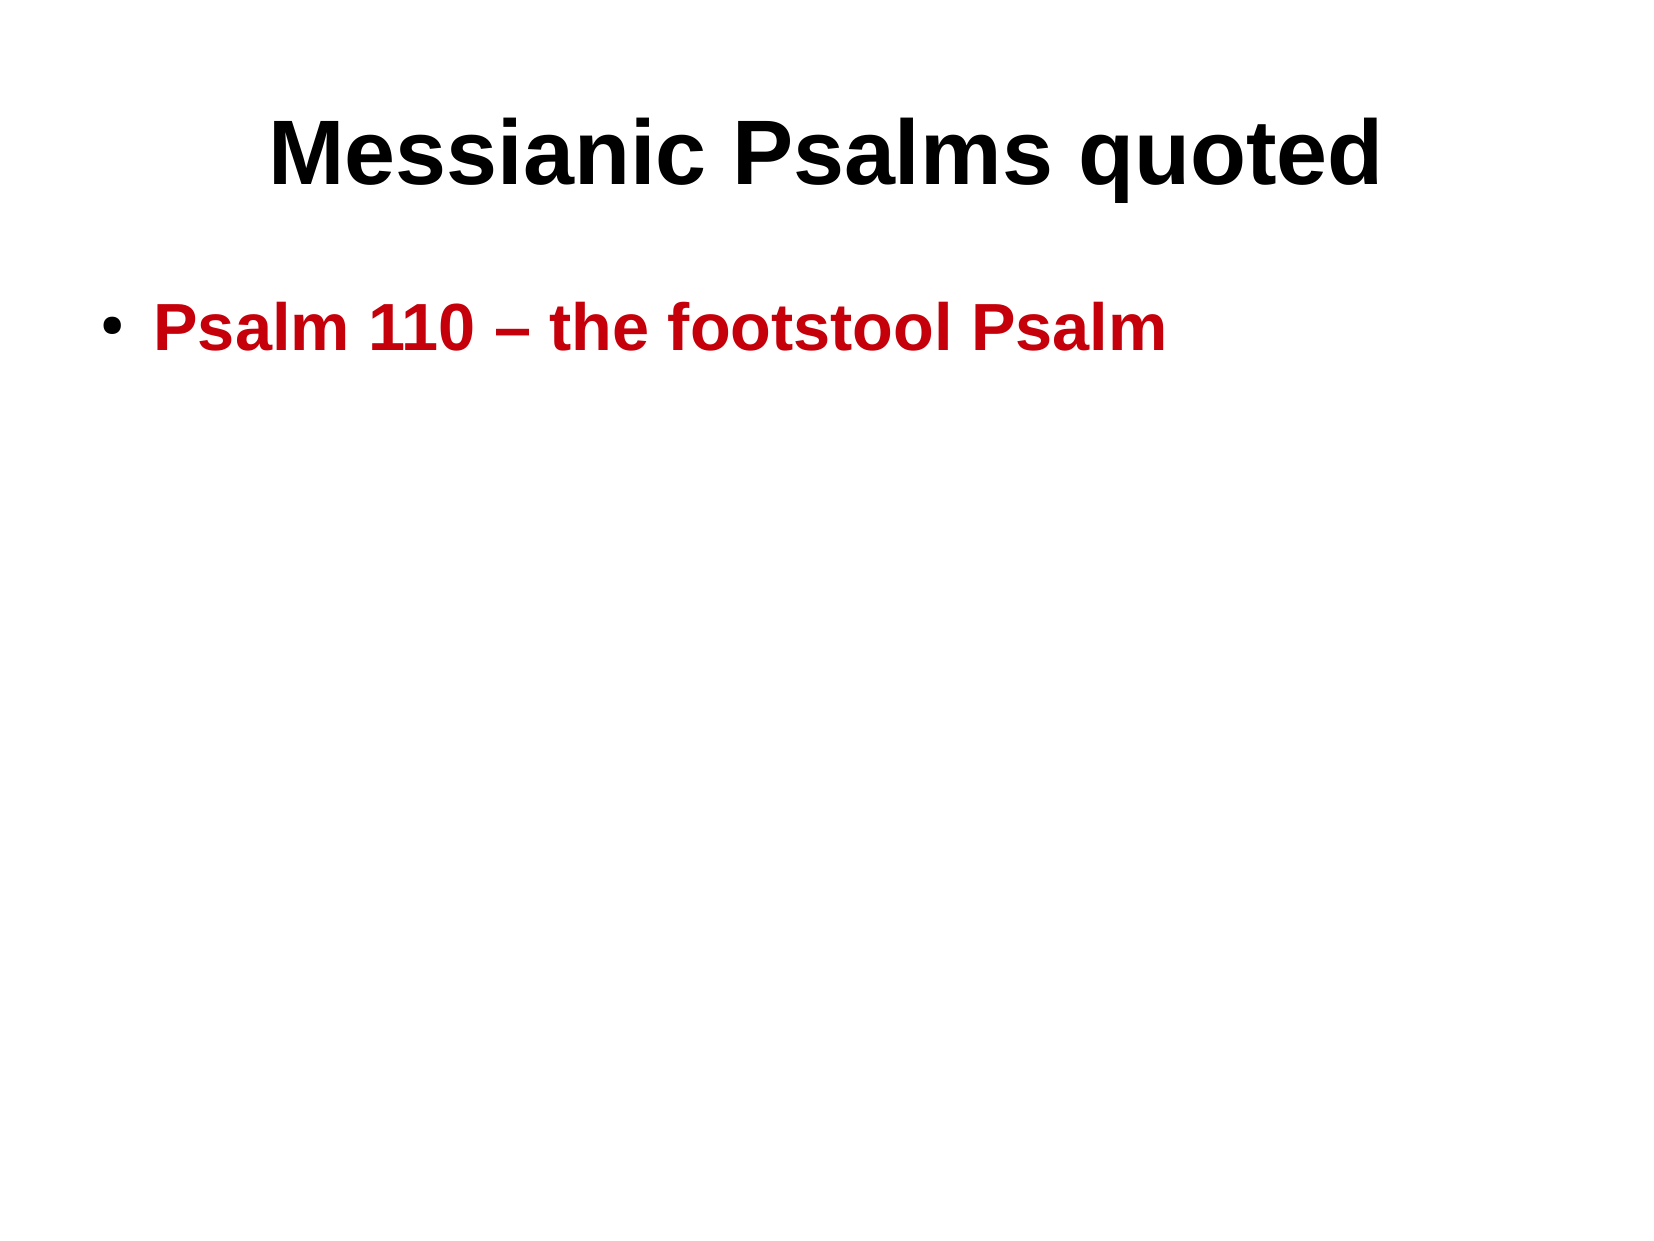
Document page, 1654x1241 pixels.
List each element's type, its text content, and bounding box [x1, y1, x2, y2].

list Psalm 110 – the footstool Psalm [82, 290, 1571, 1109]
title Messianic Psalms quoted [82, 49, 1571, 257]
